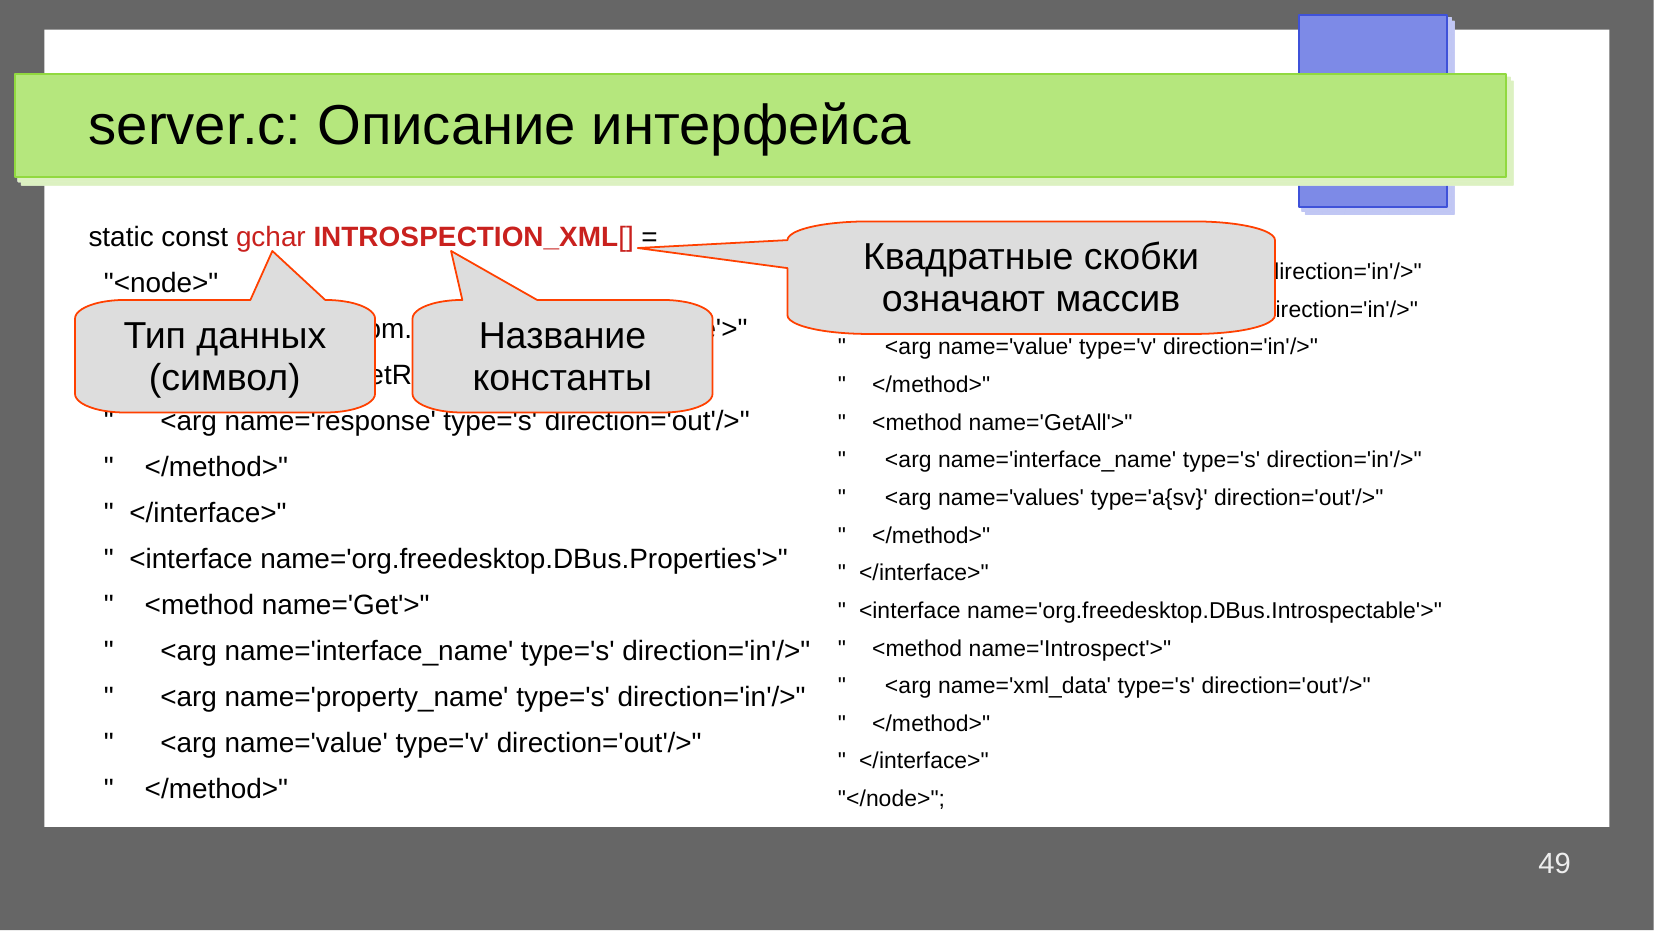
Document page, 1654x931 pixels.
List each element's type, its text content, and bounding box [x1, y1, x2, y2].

title server.c: Описание интерфейса [88, 73, 1506, 178]
text_box Тип данных (символ) [75, 250, 376, 413]
text_box Квадратные скобки означают массив [637, 221, 1276, 334]
list static const gchar INTROSPECTION_XML[] = "<node>" " <interface name='com.example.server.interface'>" " <method name='getRandomJoke'>" " <arg name='response' type='s' direction='out'/>" " </method>" " </interface>" " <interface name='org.freedesktop.DBus.Properties'>" " <method name='Get'>" " <arg name='interface_name' type='s' direction='in'/>" " <arg name='property_name' type='s' direction='in'/>" " <arg name='value' type='v' direction='out'/>" " </method>" [88, 221, 825, 813]
text_box Название константы [412, 250, 713, 413]
list " <method name='Set'>" " <arg name='interface_name' type='s' direction='in'/>" " <arg name='property_name' type='s' direction='in'/>" " <arg name='value' type='v' direction='in'/>" " </method>" " <method name='GetAll'>" " <arg name='interface_name' type='s' direction='in'/>" " <arg name='values' type='a{sv}' direction='out'/>" " </method>" " </interface>" " <interface name='org.freedesktop.DBus.Introspectable'>" " <method name='Introspect'>" " <arg name='xml_data' type='s' direction='out'/>" " </method>" " </interface>" "</node>"; [825, 221, 1562, 813]
